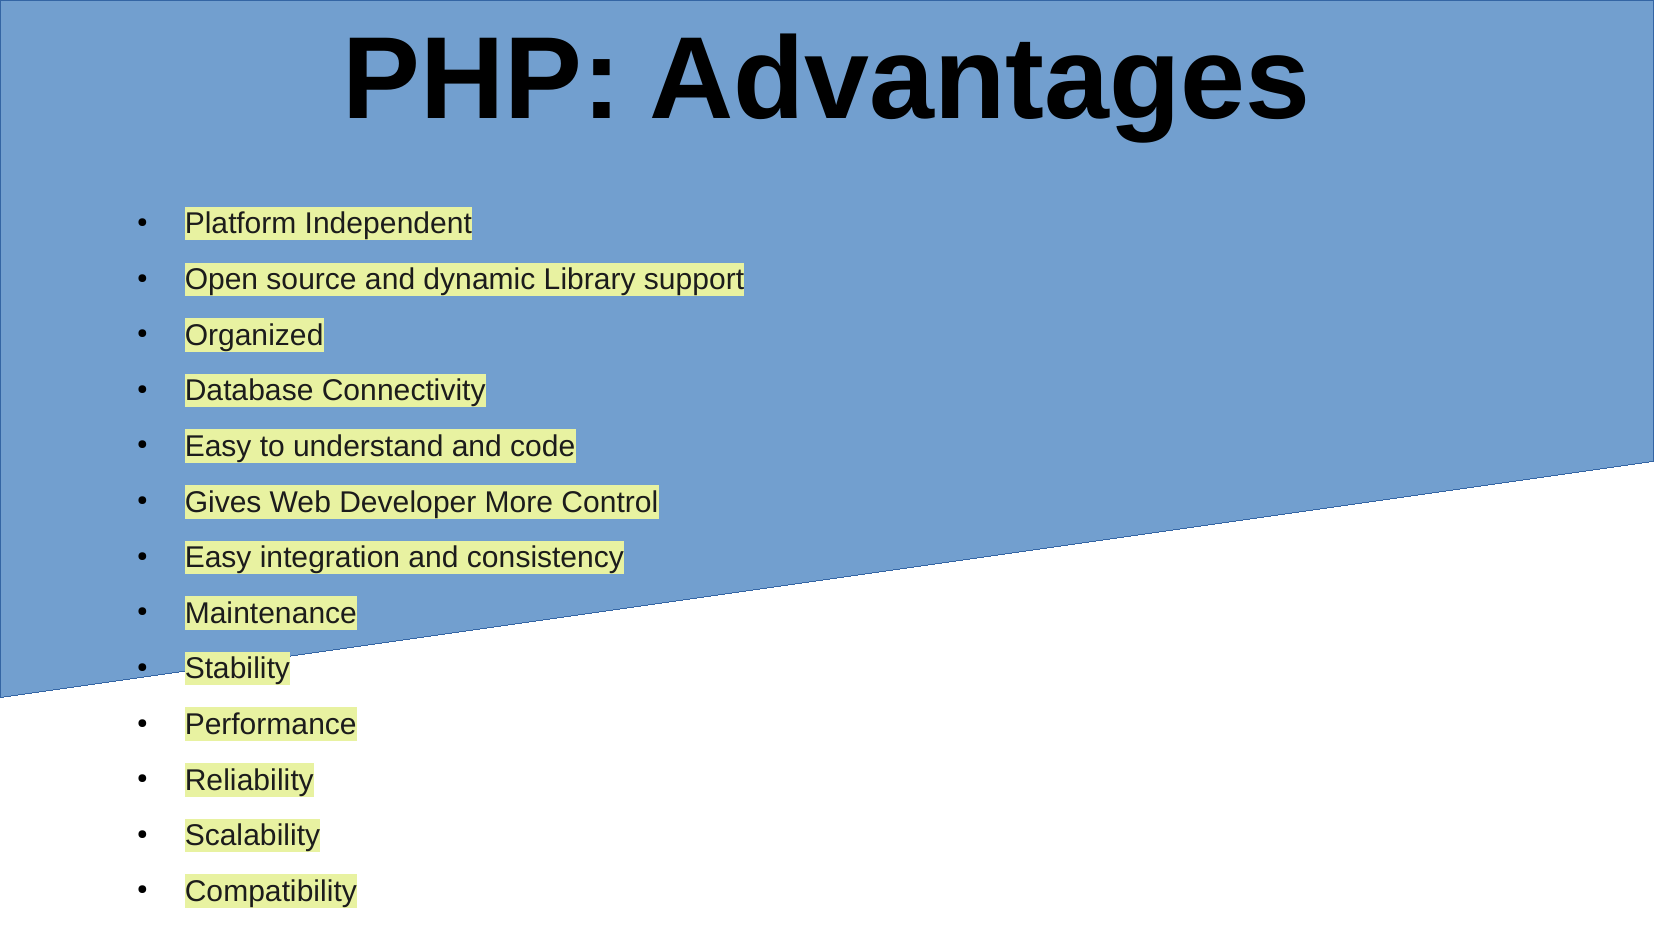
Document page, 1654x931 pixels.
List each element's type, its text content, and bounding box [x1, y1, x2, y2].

list Platform Independent Open source and dynamic Library support Organized Database Connectivity Easy to understand and code Gives Web Developer More Control Easy integration and consistency Maintenance Stability Performance Reliability Scalability Compatibility [121, 206, 1565, 916]
title PHP: Advantages [88, 0, 1566, 157]
